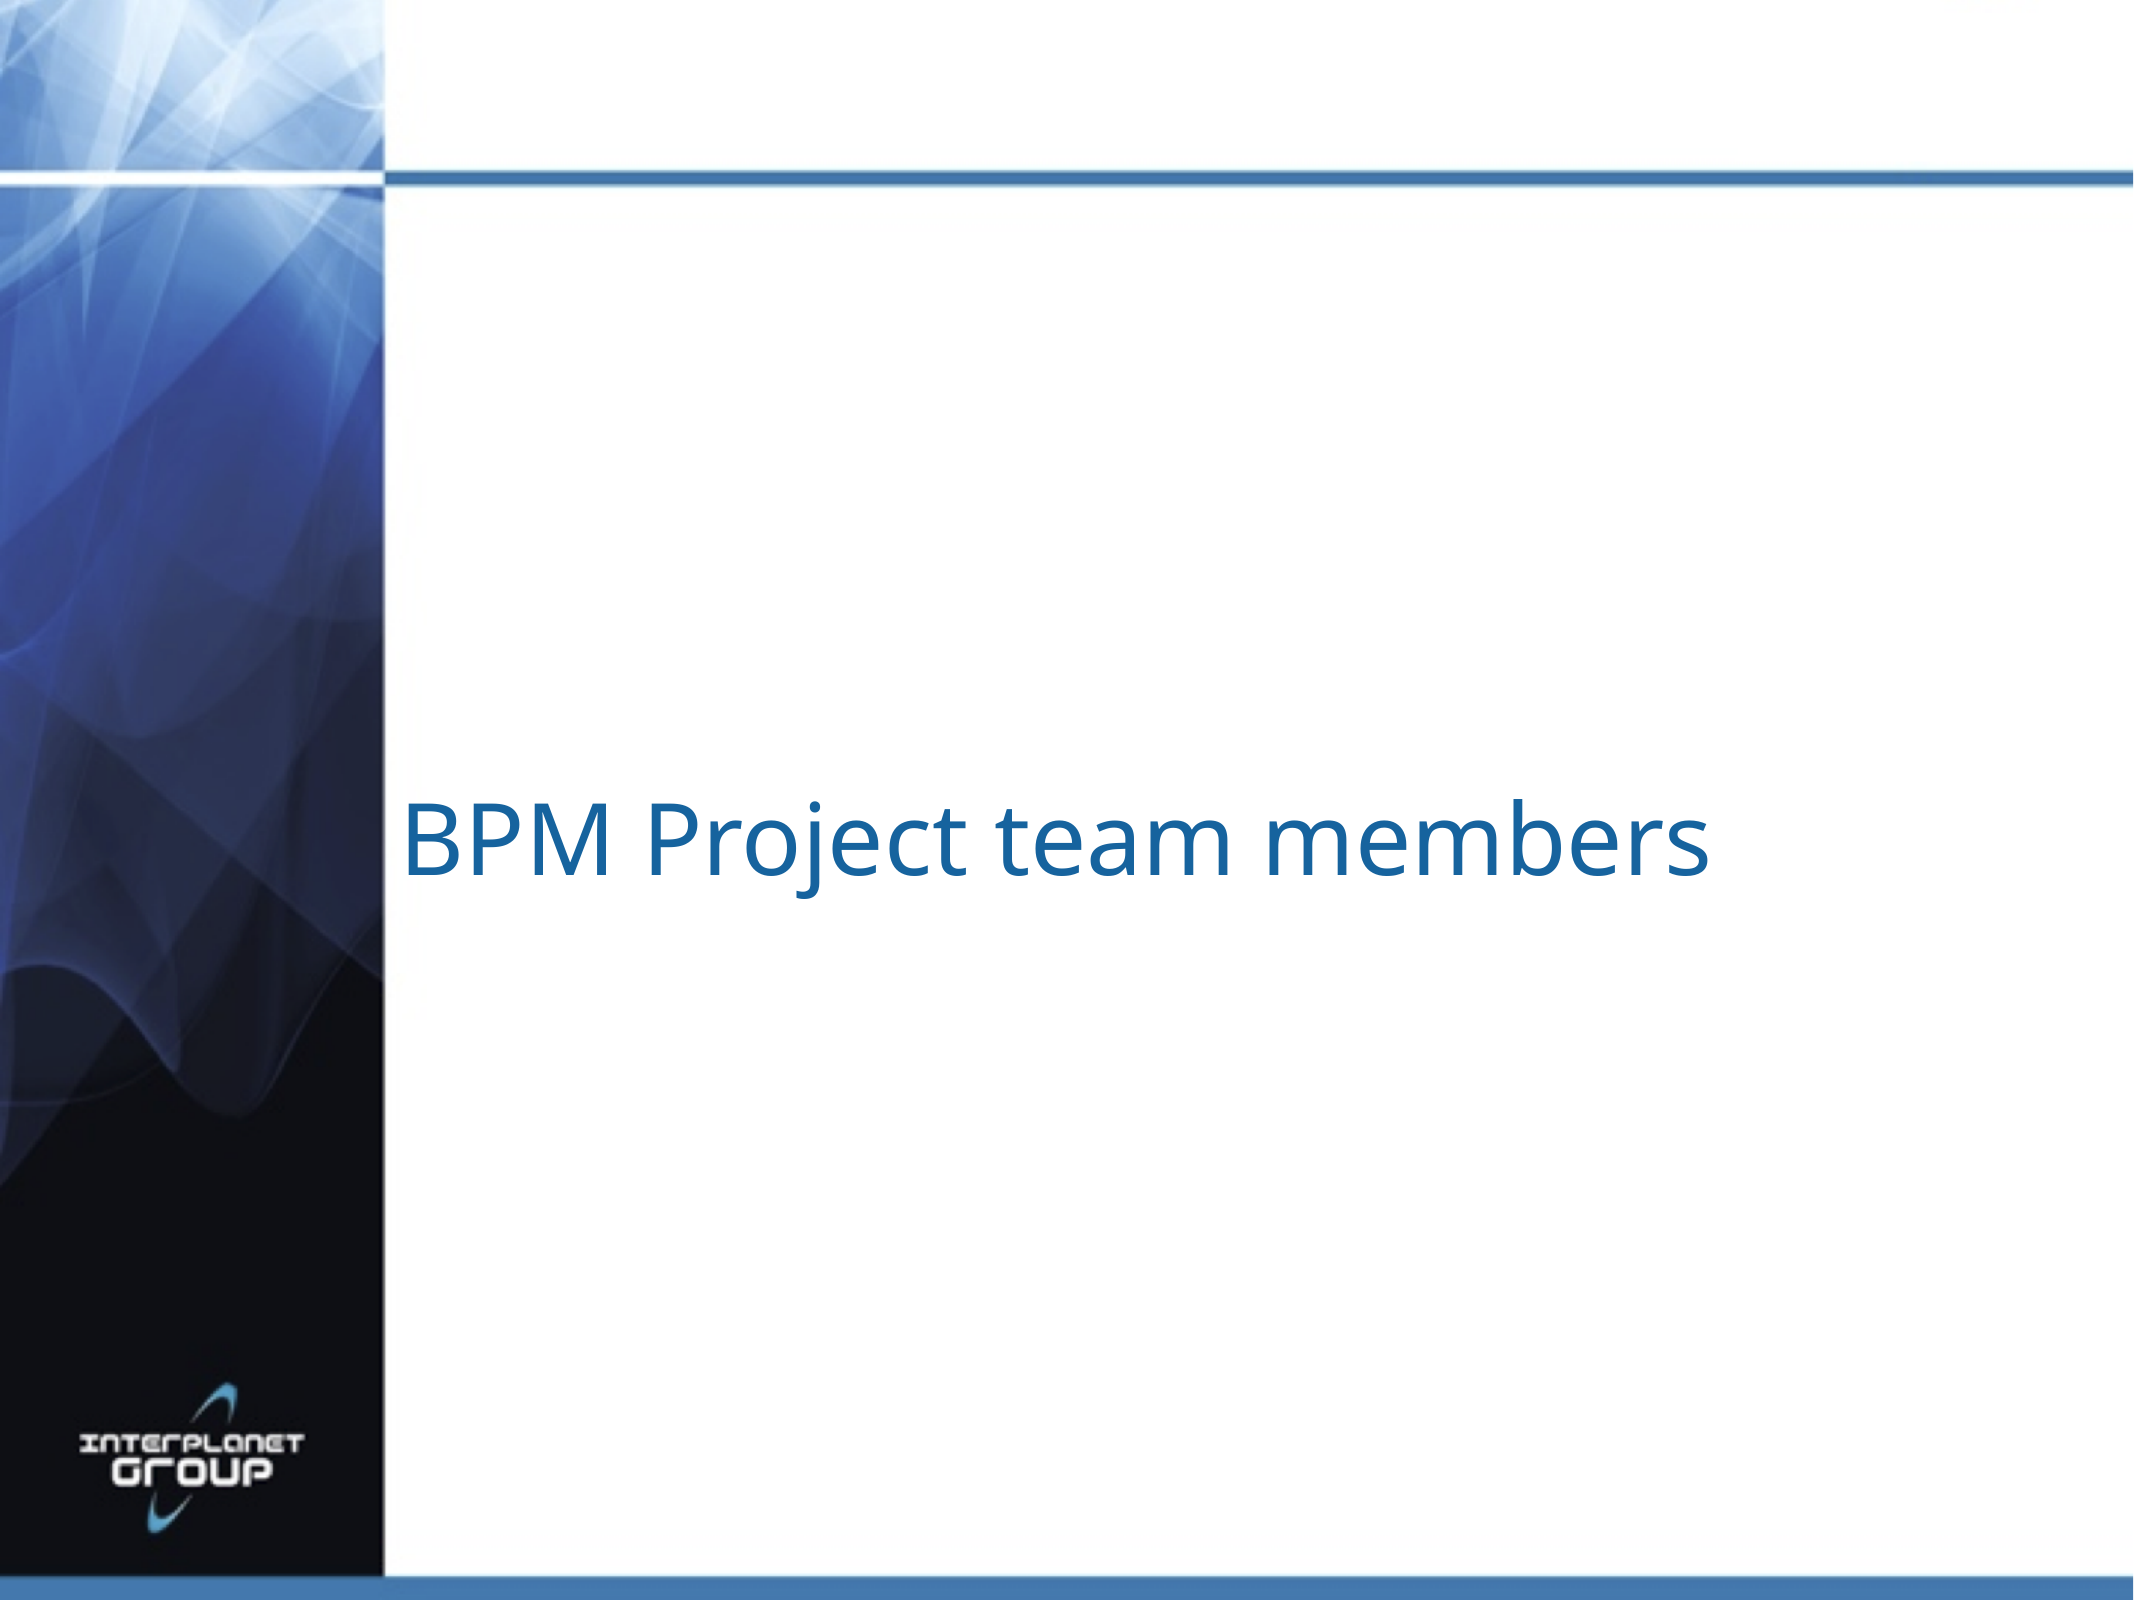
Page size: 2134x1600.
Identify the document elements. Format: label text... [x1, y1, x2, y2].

picture [0, 0, 2134, 1600]
title [391, 22, 2109, 336]
list BPM Project team members [391, 379, 2109, 1292]
